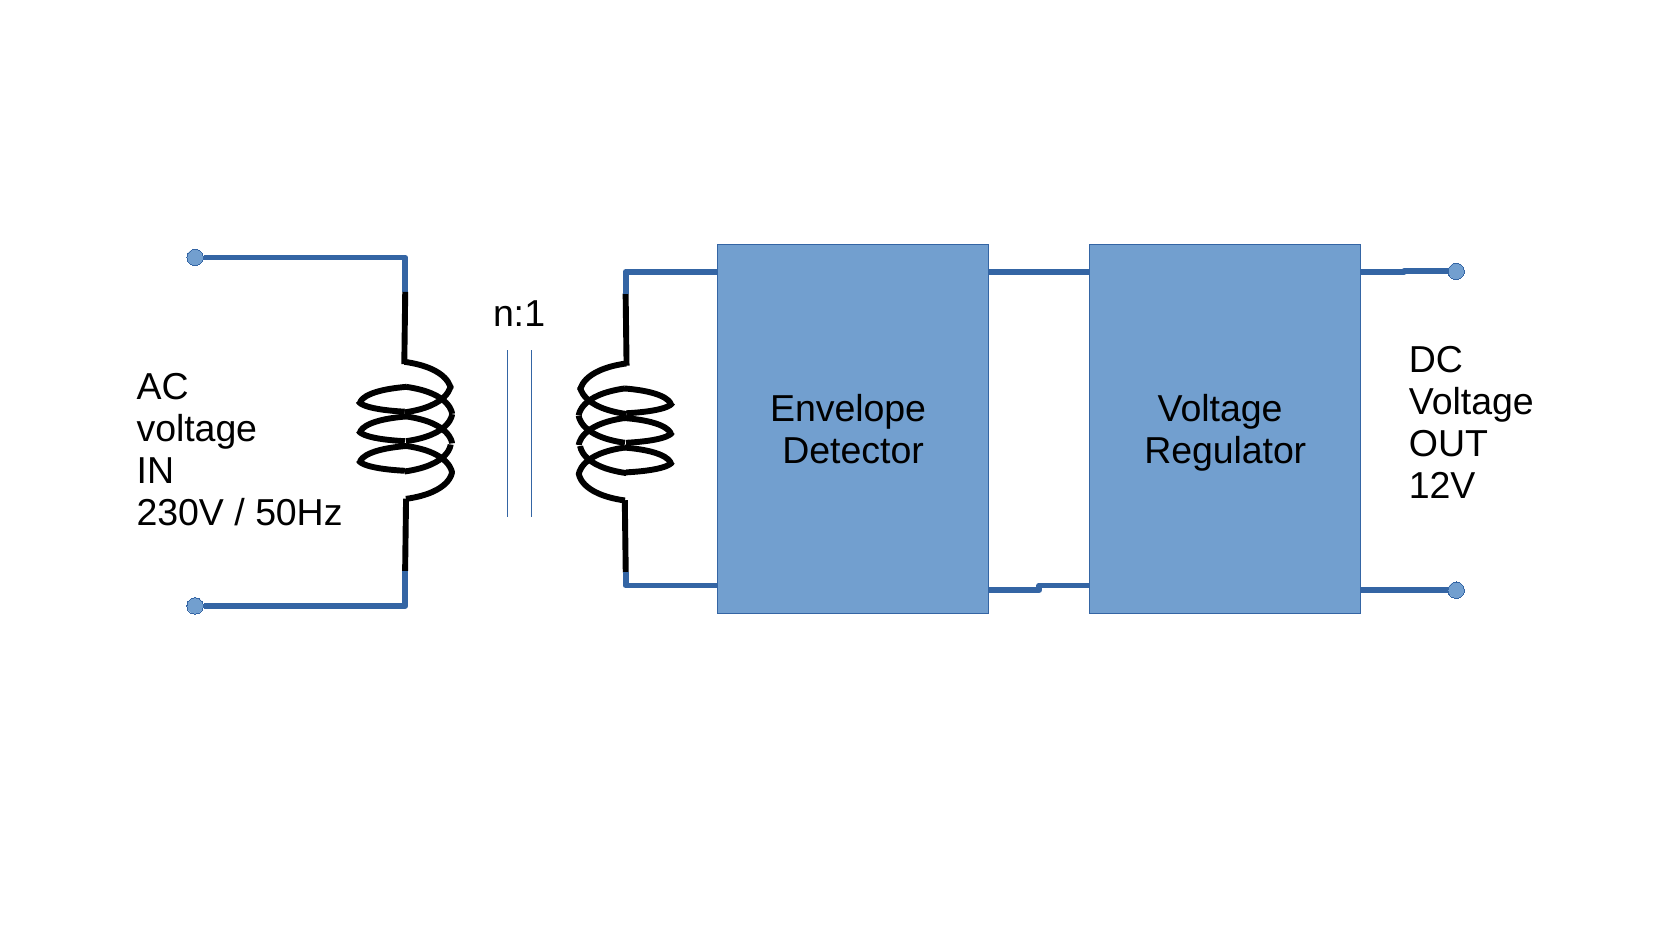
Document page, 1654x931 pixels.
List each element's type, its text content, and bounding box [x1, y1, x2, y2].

text_box [1448, 263, 1465, 280]
text_box [186, 249, 204, 266]
text_box Envelope Detector [717, 244, 989, 614]
text_box [186, 597, 204, 615]
text_box DC Voltage OUT 12V [1394, 330, 1630, 514]
text_box [1448, 581, 1465, 599]
text_box AC voltage IN 230V / 50Hz [121, 358, 358, 542]
text_box Voltage Regulator [1089, 244, 1361, 614]
text_box n:1 [478, 285, 560, 343]
